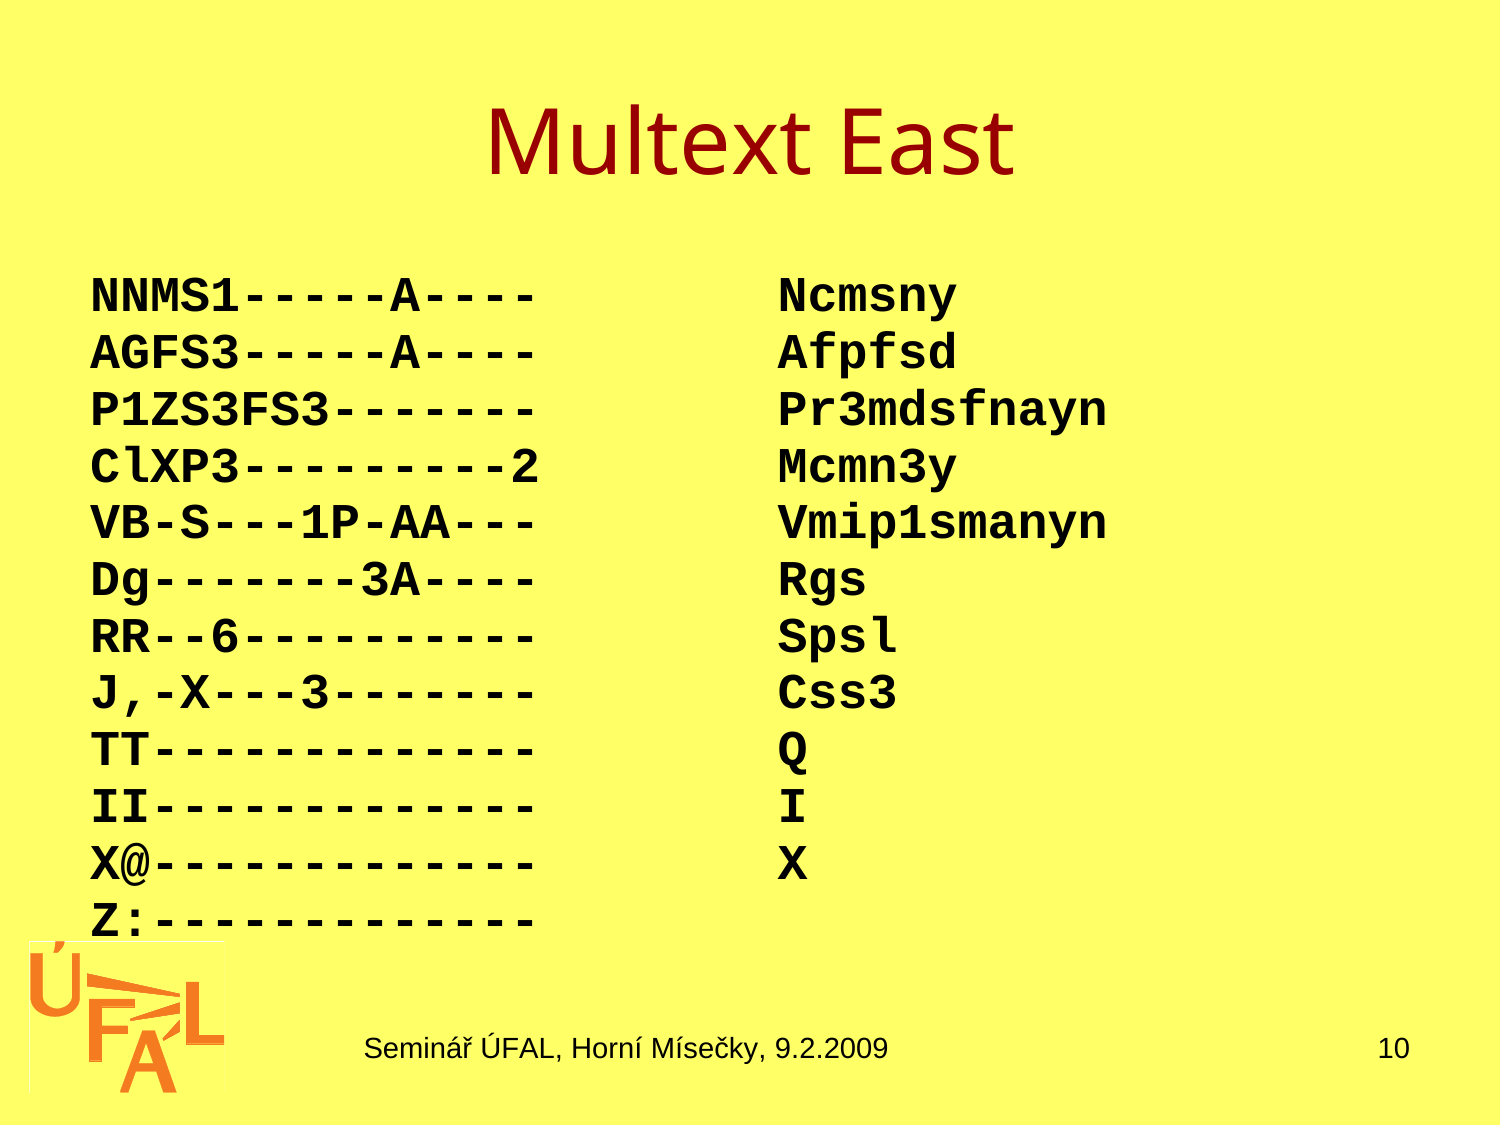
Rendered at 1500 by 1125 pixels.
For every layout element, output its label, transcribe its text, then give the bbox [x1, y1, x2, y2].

title Multext East [75, 45, 1426, 233]
list Ncmsny Afpfsd Pr3mdsfnayn Mcmn3y Vmip1smanyn Rgs Spsl Css3 Q I X [762, 262, 1426, 1006]
list NNMS1-----A---- AGFS3-----A---- P1ZS3FS3------- ClXP3---------2 VB-S---1P-AA--- Dg-------3A---- RR--6---------- J,-X---3------- TT------------- II------------- X@------------- Z:------------- [75, 262, 738, 1006]
